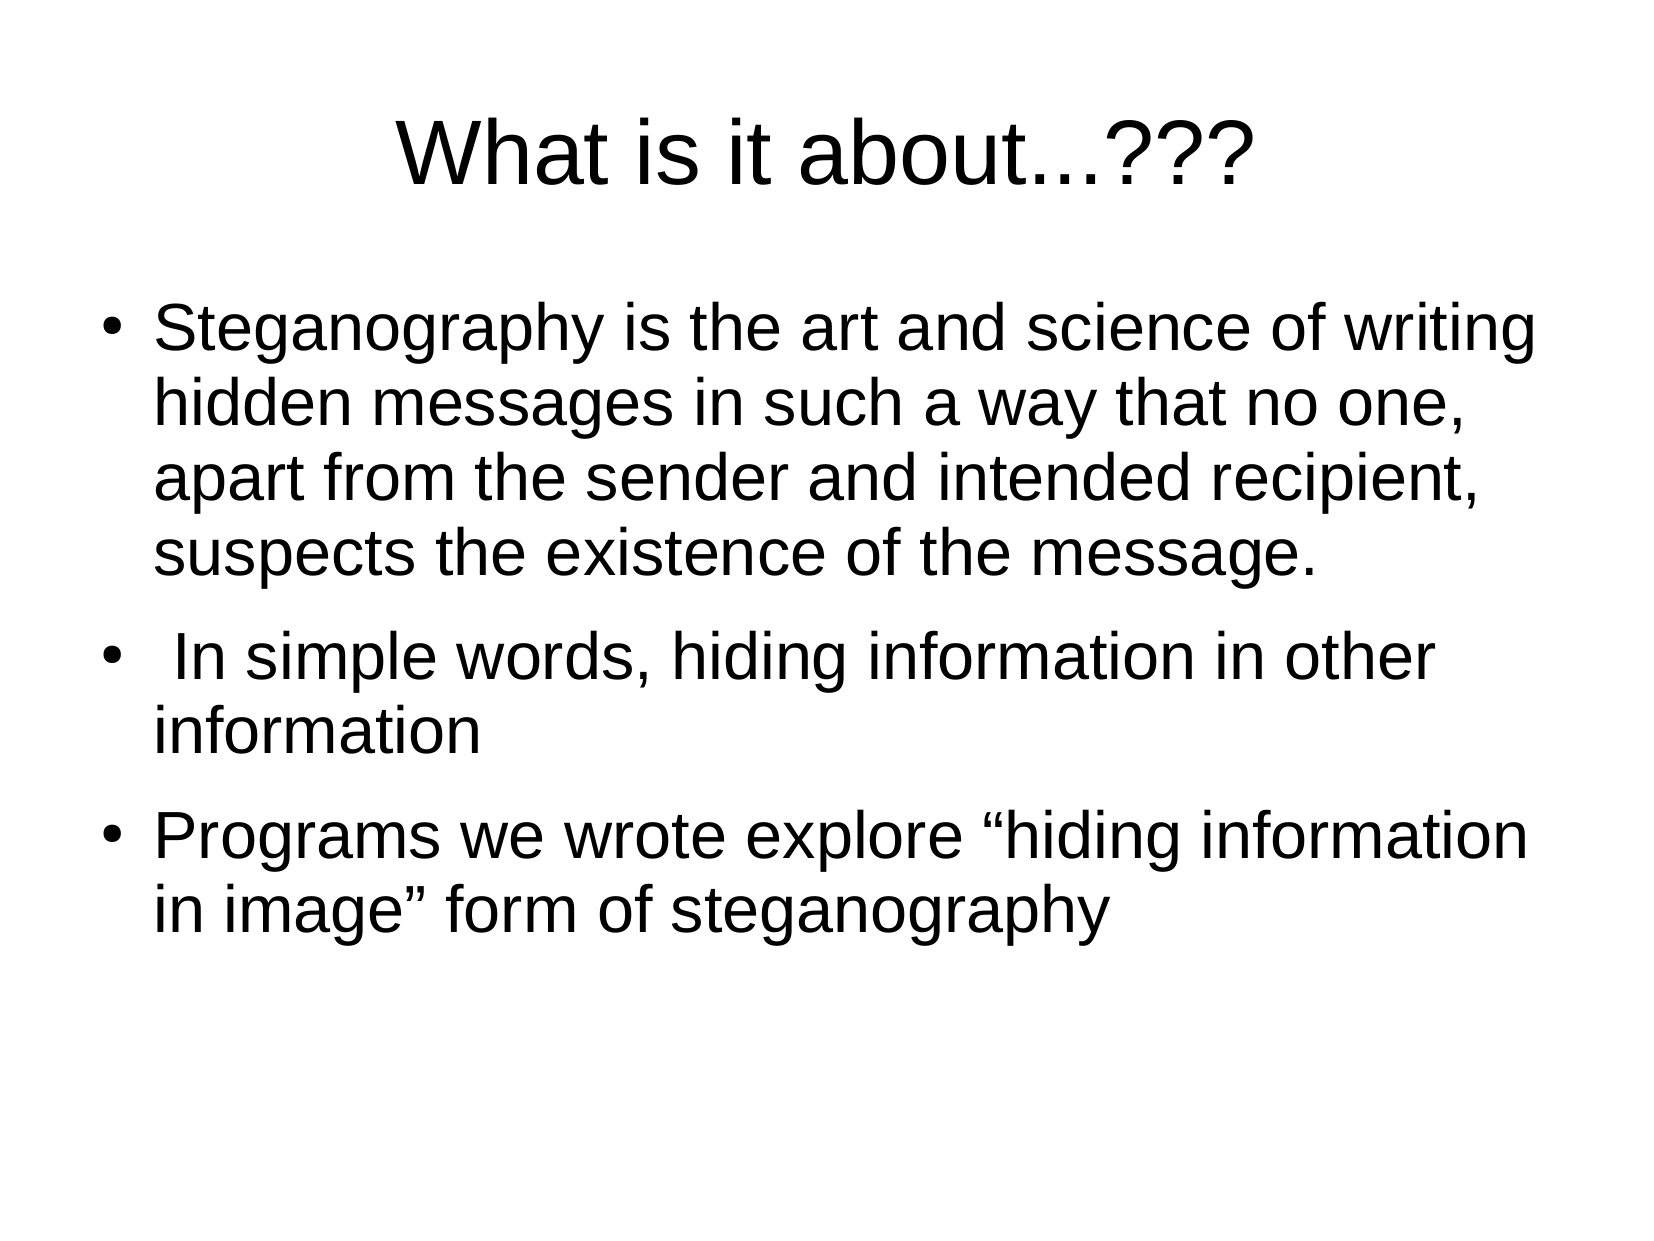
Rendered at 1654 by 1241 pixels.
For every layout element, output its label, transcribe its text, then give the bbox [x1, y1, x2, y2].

list Steganography is the art and science of writing hidden messages in such a way that no one, apart from the sender and intended recipient, suspects the existence of the message. In simple words, hiding information in other information Programs we wrote explore “hiding information in image” form of steganography [82, 290, 1571, 1109]
title What is it about...??? [82, 49, 1571, 257]
